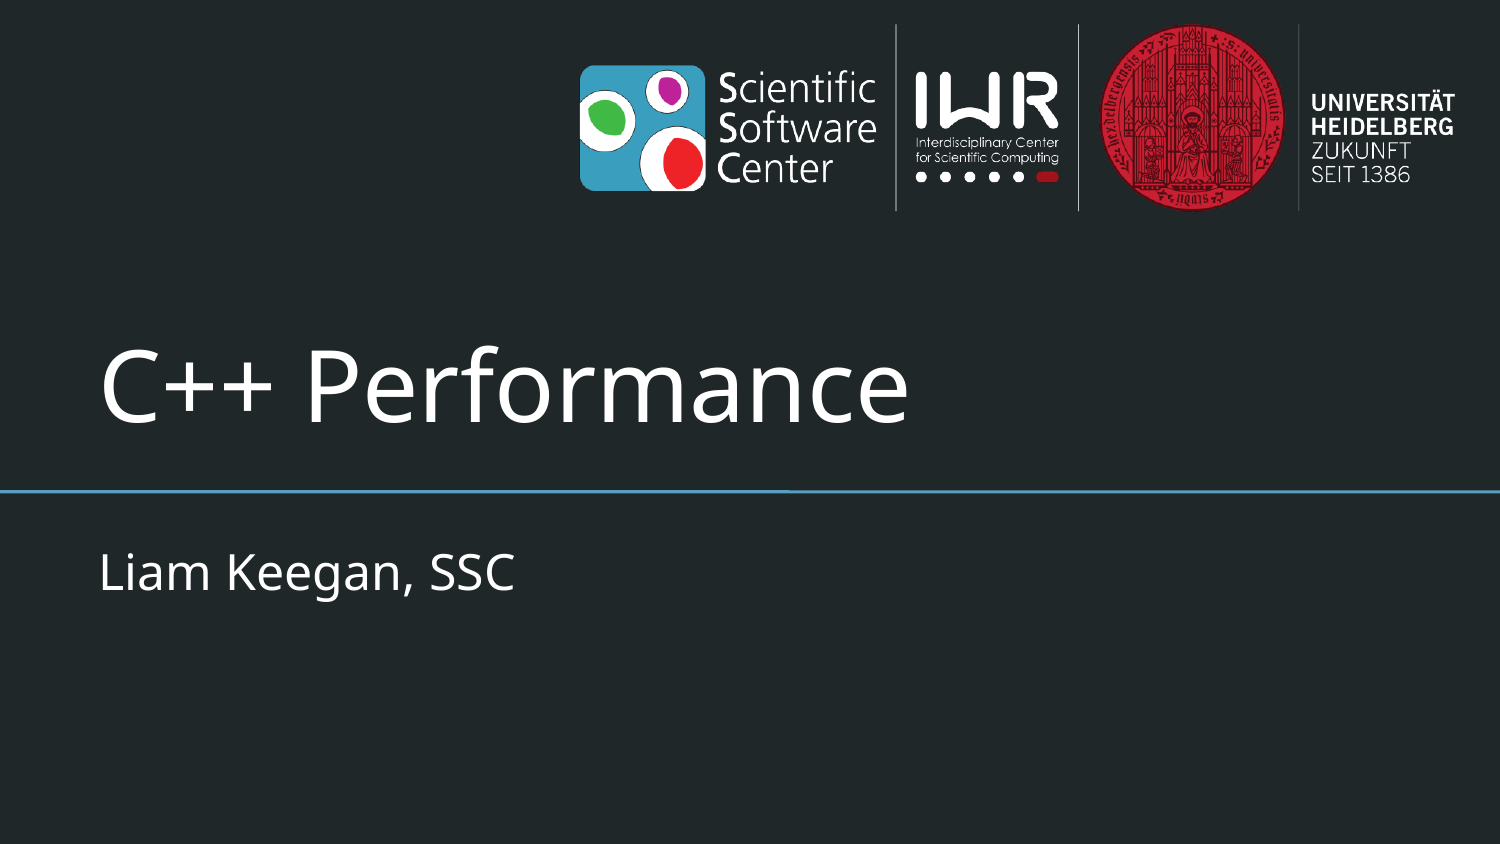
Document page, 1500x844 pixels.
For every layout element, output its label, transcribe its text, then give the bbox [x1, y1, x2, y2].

subtitle Liam Keegan, SSC [83, 522, 1417, 626]
picture [574, 20, 1459, 214]
title C++ Performance [83, 206, 1417, 467]
